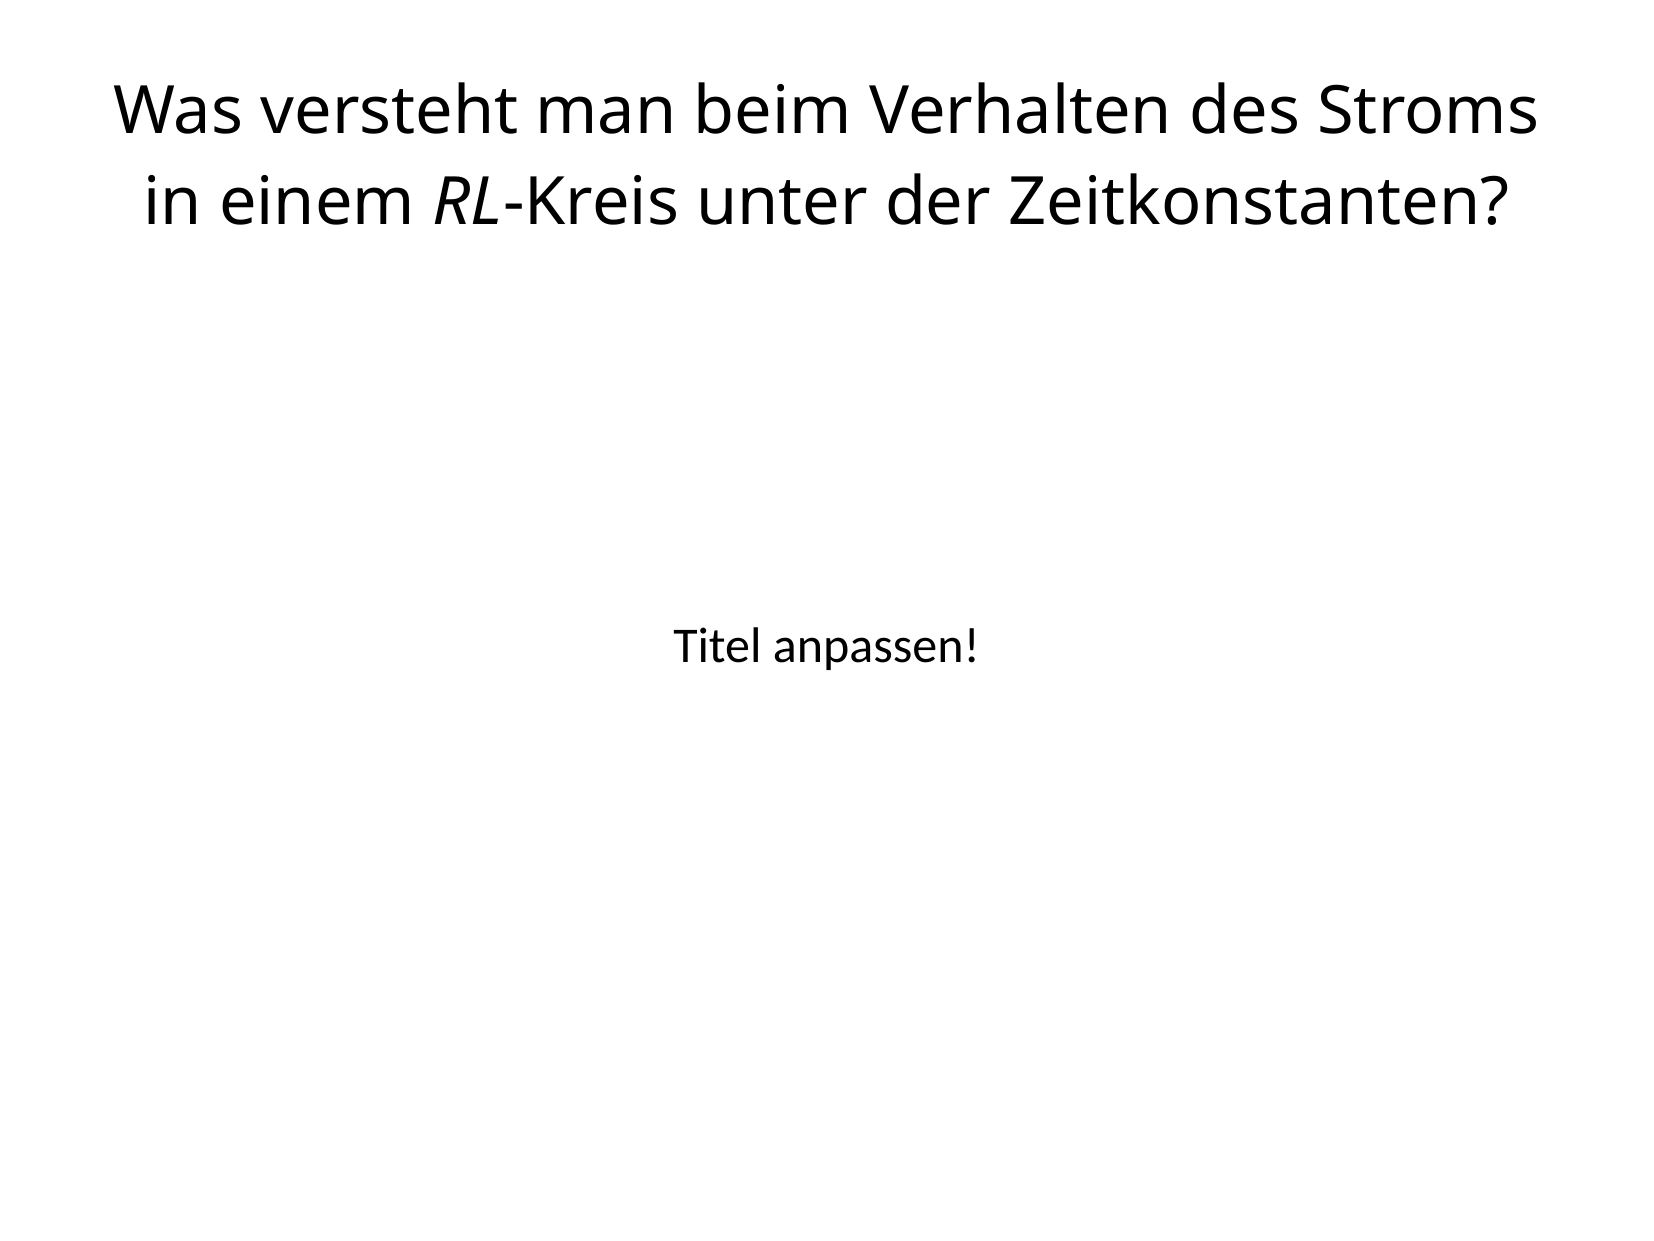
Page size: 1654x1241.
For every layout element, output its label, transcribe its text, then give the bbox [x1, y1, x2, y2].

title Was versteht man beim Verhalten des Stroms in einem RL-Kreis unter der Zeitkonstanten? [82, 49, 1571, 257]
subtitle Titel anpassen! [82, 290, 1571, 1010]
